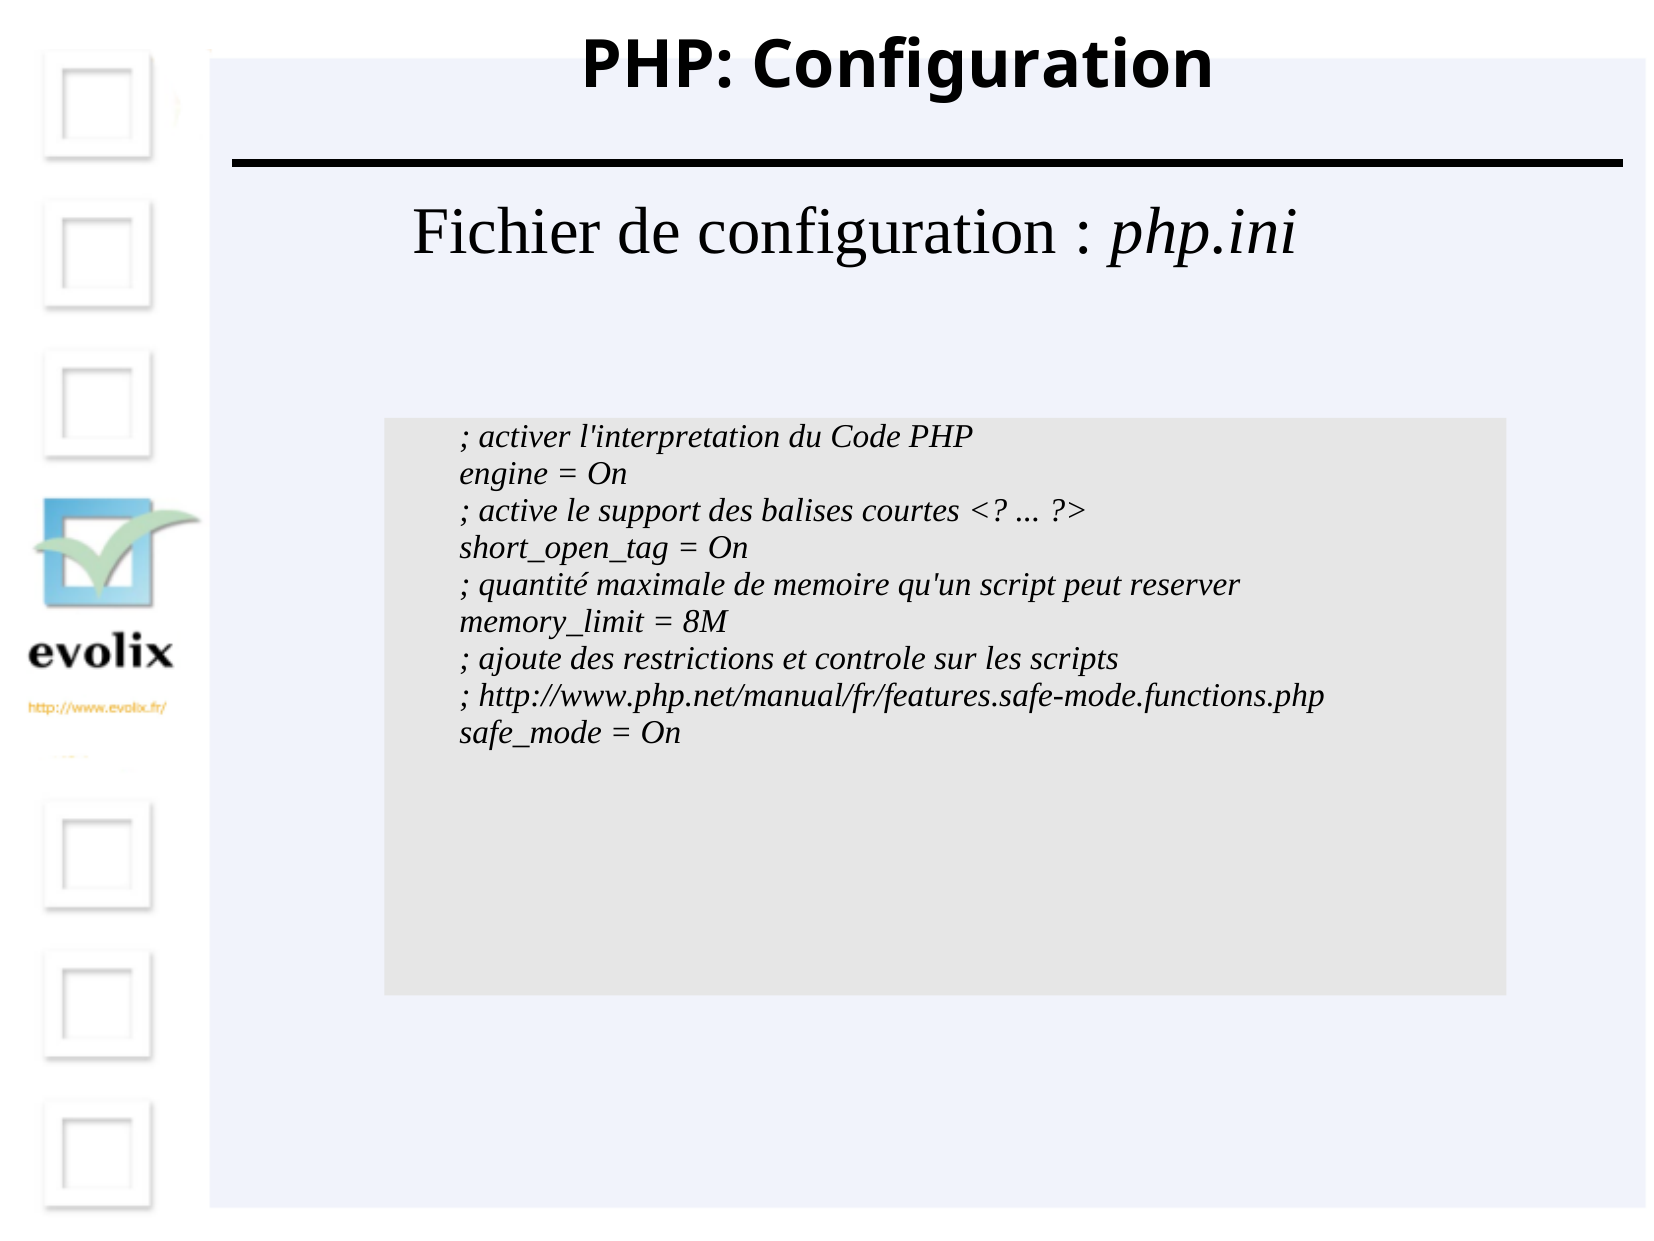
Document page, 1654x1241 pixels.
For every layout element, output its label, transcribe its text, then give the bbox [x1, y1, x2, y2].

title PHP: Configuration [411, 0, 1386, 124]
subtitle Fichier de configuration : php.ini [337, 187, 1523, 350]
text_box ; activer l'interpretation du Code PHP engine = On ; active le support des balises courtes <? ... ?> short_open_tag = On ; quantité maximale de memoire qu'un script peut reserver memory_limit = 8M ; ajoute des restrictions et controle sur les scripts ; http://www.php.net/manual/fr/features.safe-mode.functions.php safe_mode = On [384, 417, 1507, 996]
picture [0, 49, 1654, 1218]
